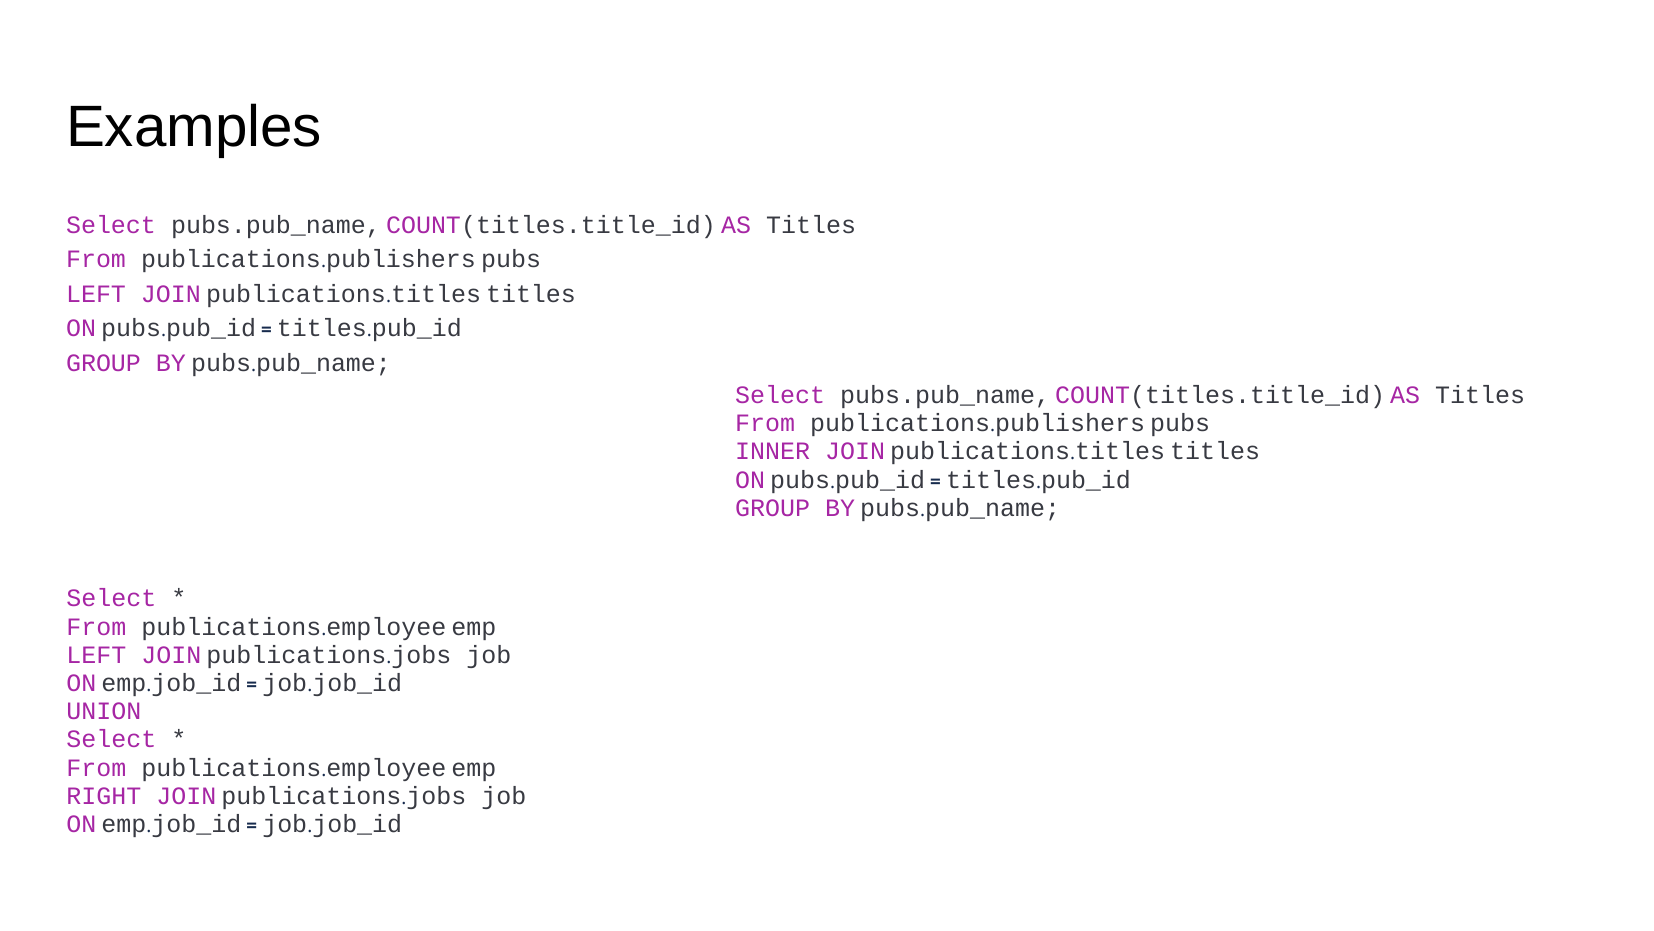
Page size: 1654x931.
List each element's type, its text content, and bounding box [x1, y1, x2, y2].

title Examples [51, 72, 1449, 167]
text_box Select pubs.pub_name, COUNT(titles.title_id) AS Titles From publications.publishers pubs LEFT JOIN publications.titles titles ON pubs.pub_id = titles.pub_id GROUP BY pubs.pub_name; [51, 188, 1449, 385]
text_box Select * From publications.employee emp LEFT JOIN publications.jobs job ON emp.job_id = job.job_id UNION Select * From publications.employee emp RIGHT JOIN publications.jobs job ON emp.job_id = job.job_id [51, 578, 544, 848]
text_box Select pubs.pub_name, COUNT(titles.title_id) AS Titles From publications.publishers pubs INNER JOIN publications.titles titles ON pubs.pub_id = titles.pub_id GROUP BY pubs.pub_name; [720, 375, 1543, 532]
